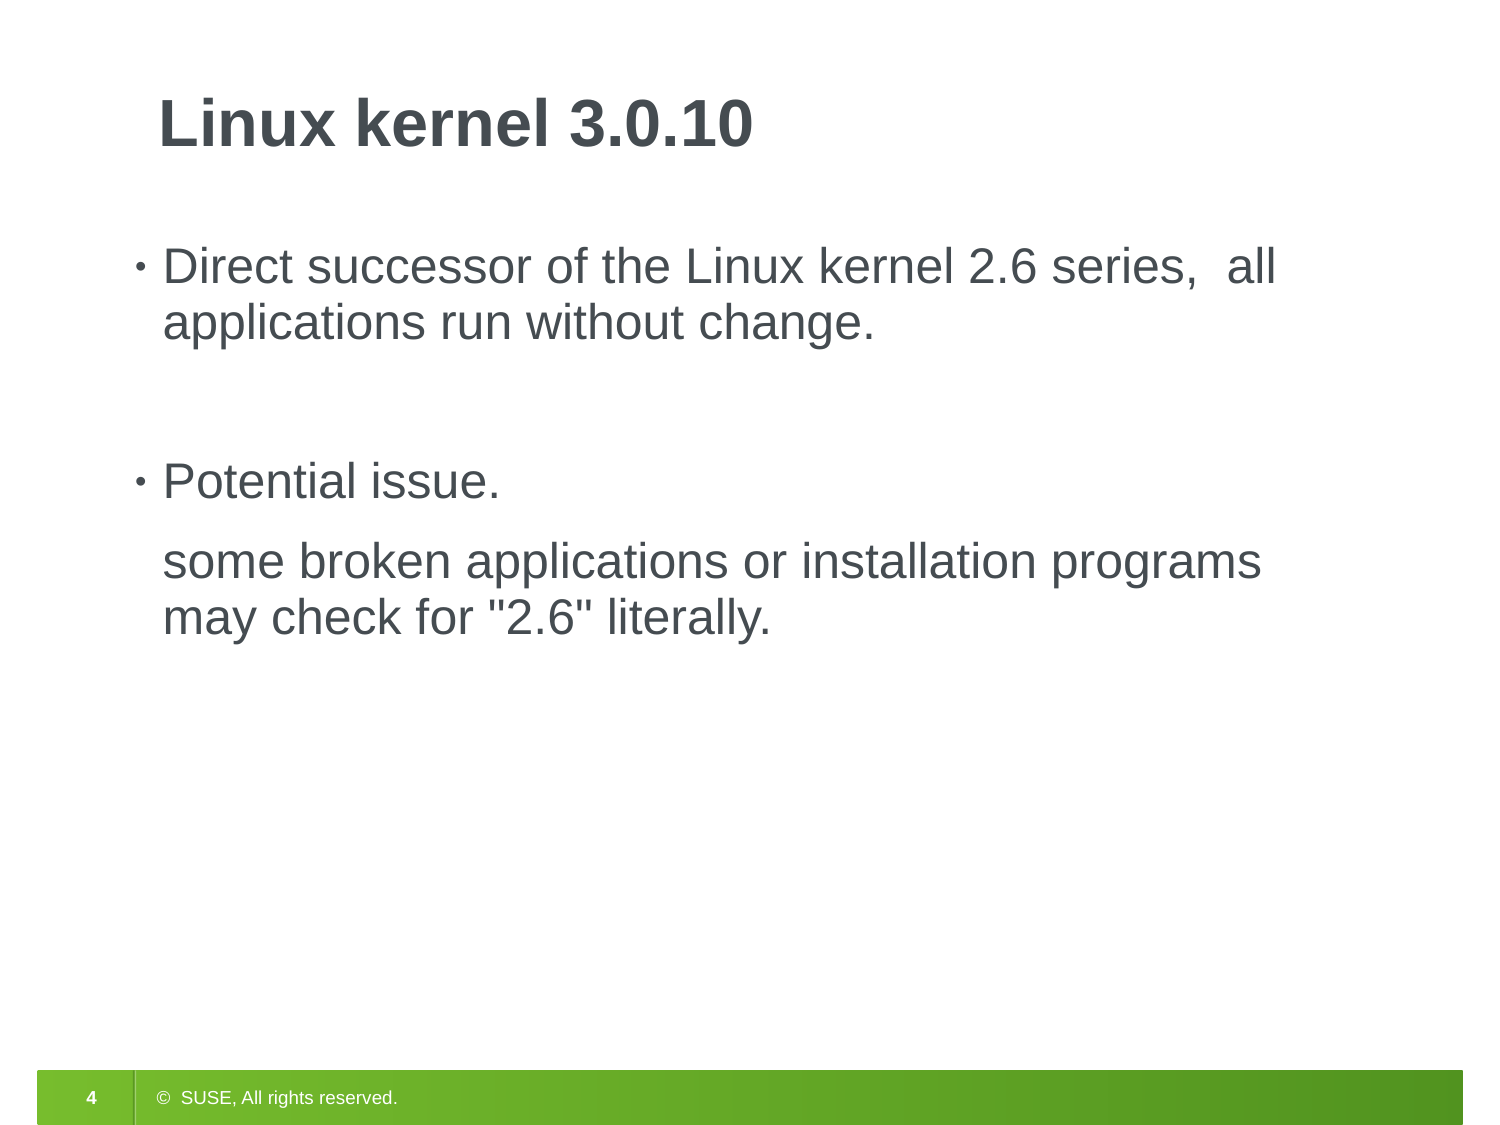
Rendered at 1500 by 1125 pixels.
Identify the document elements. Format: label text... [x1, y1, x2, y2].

list Direct successor of the Linux kernel 2.6 series, all applications run without change. Potential issue. some broken applications or installation programs may check for "2.6" literally. [135, 238, 1372, 982]
title Linux kernel 3.0.10 [135, 41, 1372, 204]
